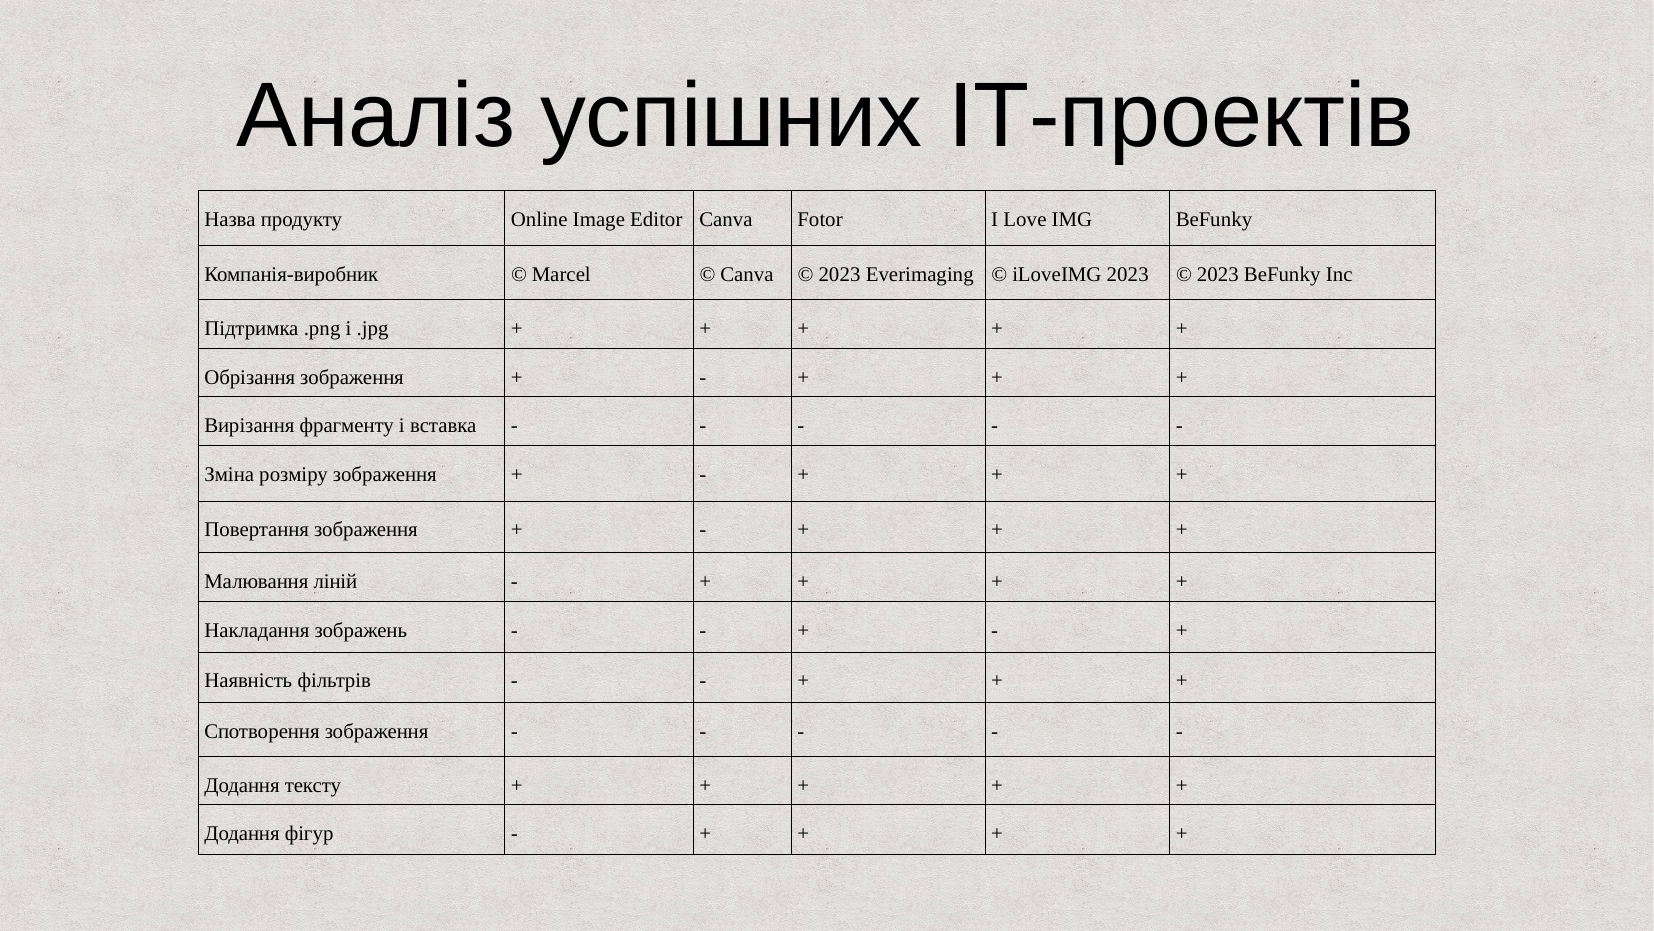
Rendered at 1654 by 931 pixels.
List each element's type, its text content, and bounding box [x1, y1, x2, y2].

table_cell + [792, 653, 985, 702]
table_cell Повертання зображення [199, 502, 504, 552]
picture [0, 0, 1654, 931]
table_cell + [792, 446, 985, 501]
table_cell - [986, 703, 1169, 756]
table_cell © Marcel [505, 246, 693, 299]
table_cell + [792, 502, 985, 552]
table_cell + [1170, 300, 1435, 348]
table_cell + [505, 446, 693, 501]
table_cell + [1170, 757, 1435, 804]
table_cell + [694, 757, 791, 804]
table_cell - [1170, 703, 1435, 756]
table_cell + [505, 757, 693, 804]
table_cell - [986, 397, 1169, 445]
table_cell + [986, 553, 1169, 601]
table_header I Love IMG [986, 191, 1169, 245]
table_cell © 2023 BeFunky Inc [1170, 246, 1435, 299]
table_cell + [792, 300, 985, 348]
table_cell + [505, 349, 693, 396]
table_cell - [505, 653, 693, 702]
table_cell Підтримка .png і .jpg [199, 300, 504, 348]
table_cell + [792, 757, 985, 804]
table_cell Обрізання зображення [199, 349, 504, 396]
table_cell - [986, 602, 1169, 652]
table_cell Вирізання фрагменту і вставка [199, 397, 504, 445]
table_cell + [792, 602, 985, 652]
table_header Fotor [792, 191, 985, 245]
table_cell + [505, 502, 693, 552]
table_cell Додання тексту [199, 757, 504, 804]
table_header Назва продукту [199, 191, 504, 245]
table_cell - [505, 703, 693, 756]
table_cell - [694, 349, 791, 396]
table_cell + [986, 300, 1169, 348]
table_cell - [505, 553, 693, 601]
table_cell Зміна розміру зображення [199, 446, 504, 501]
table_cell © iLoveIMG 2023 [986, 246, 1169, 299]
table_cell Додання фігур [199, 805, 504, 854]
table_cell - [694, 703, 791, 756]
table_cell + [505, 300, 693, 348]
table_cell Наявність фільтрів [199, 653, 504, 702]
table_cell + [1170, 553, 1435, 601]
table_cell + [792, 805, 985, 854]
table_cell + [694, 300, 791, 348]
table_cell + [986, 349, 1169, 396]
title Аналіз успішних ІТ-проектів [82, 37, 1571, 193]
table_cell + [1170, 602, 1435, 652]
table_cell + [1170, 653, 1435, 702]
table_cell + [792, 553, 985, 601]
table_cell + [1170, 805, 1435, 854]
table_cell Малювання ліній [199, 553, 504, 601]
table_cell + [1170, 349, 1435, 396]
table_cell Накладання зображень [199, 602, 504, 652]
table_cell - [792, 703, 985, 756]
table_cell - [505, 805, 693, 854]
table_cell - [694, 502, 791, 552]
table_cell + [694, 805, 791, 854]
table_cell - [1170, 397, 1435, 445]
table_header Canva [694, 191, 791, 245]
table_cell - [792, 397, 985, 445]
table_cell © 2023 Everimaging [792, 246, 985, 299]
table_cell © Canva [694, 246, 791, 299]
table_cell - [694, 602, 791, 652]
table_cell Компанія-виробник [199, 246, 504, 299]
table_cell + [986, 653, 1169, 702]
table_cell + [1170, 502, 1435, 552]
table_header Online Image Editor [505, 191, 693, 245]
table_cell - [694, 397, 791, 445]
table_cell - [505, 602, 693, 652]
table_cell + [986, 805, 1169, 854]
table_cell - [694, 446, 791, 501]
table_header BeFunky [1170, 191, 1435, 245]
table_cell + [986, 502, 1169, 552]
table_cell + [694, 553, 791, 601]
table_cell - [694, 653, 791, 702]
table_cell + [1170, 446, 1435, 501]
table_cell - [505, 397, 693, 445]
table_cell + [792, 349, 985, 396]
table_cell + [986, 757, 1169, 804]
table_cell Спотворення зображення [199, 703, 504, 756]
table_cell + [986, 446, 1169, 501]
